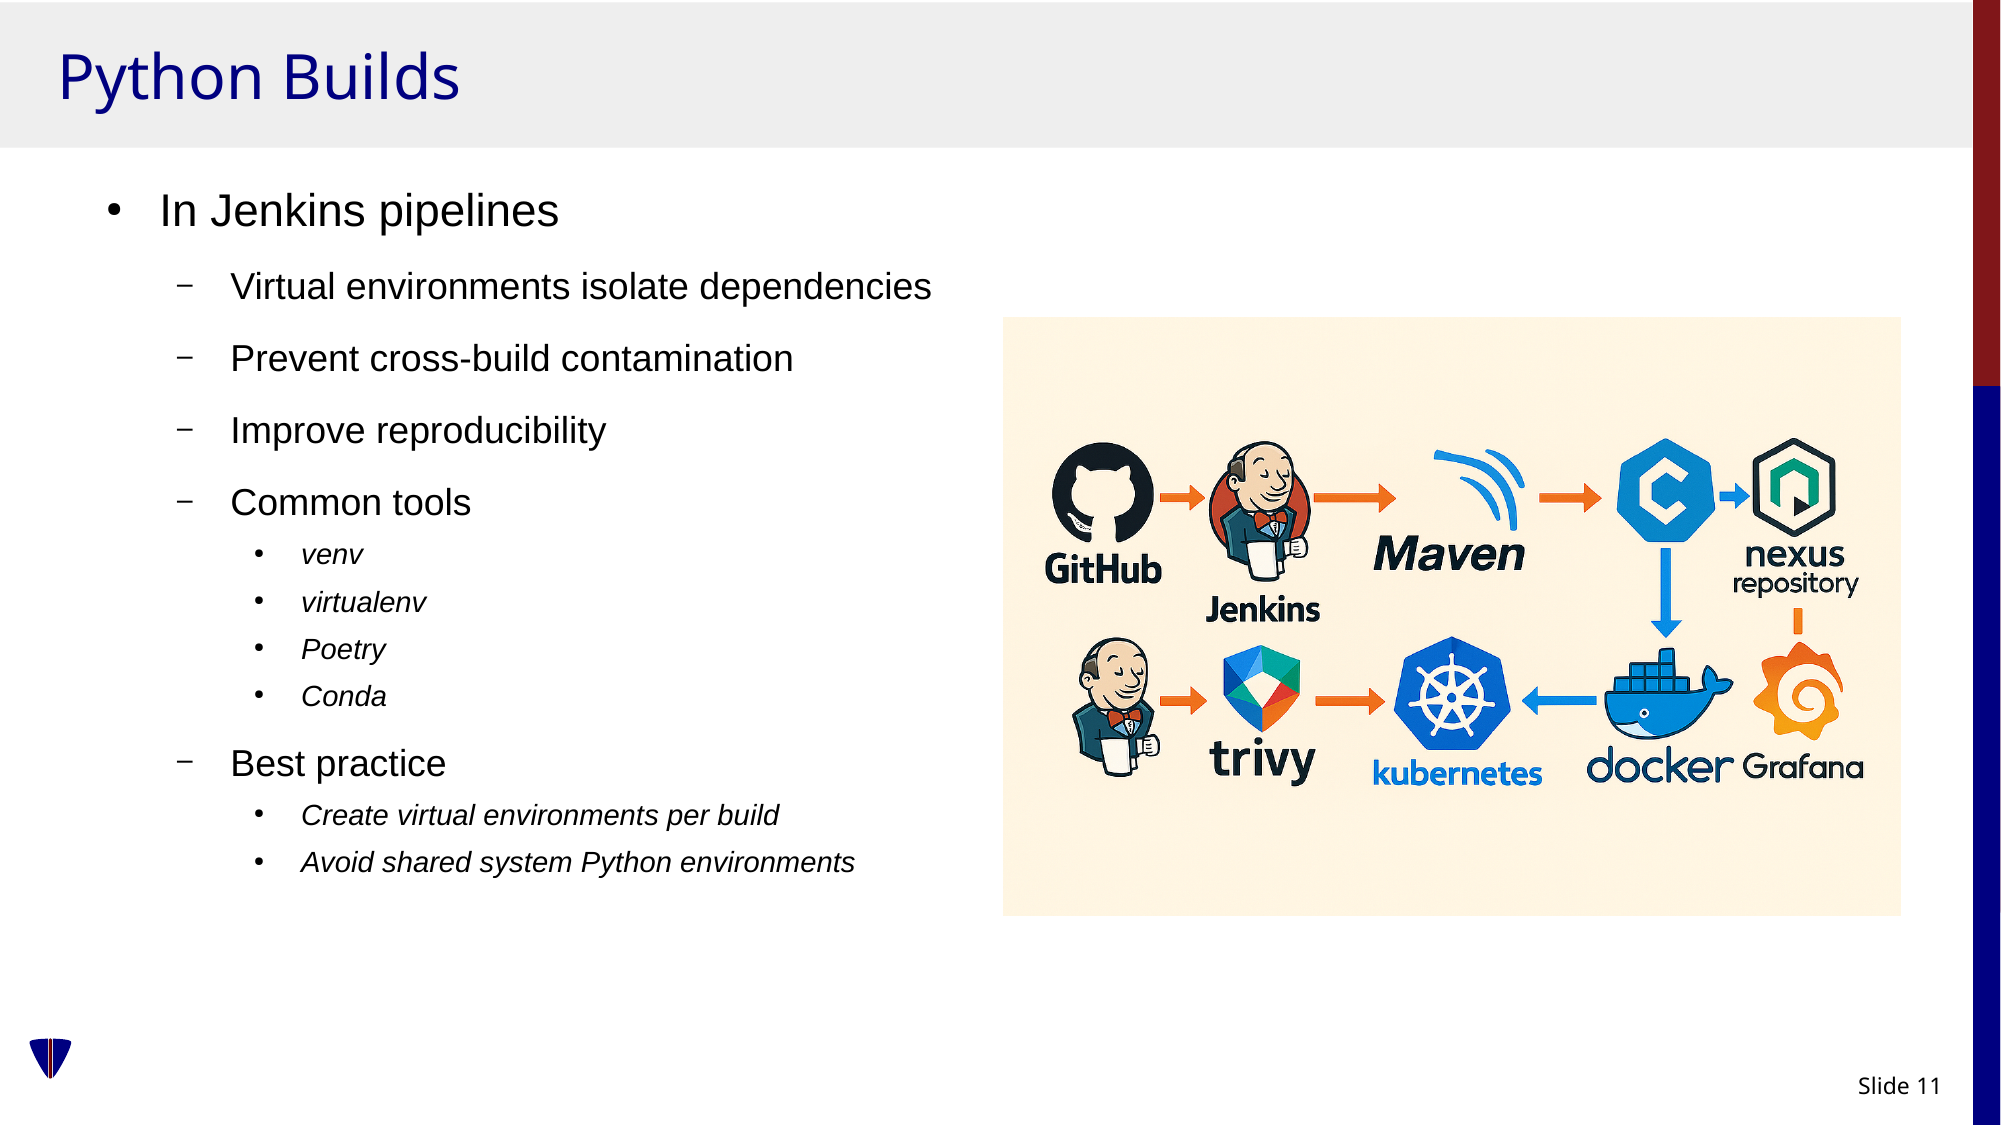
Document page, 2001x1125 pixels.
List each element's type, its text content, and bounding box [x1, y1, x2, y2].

picture [1003, 317, 1901, 916]
title Python Builds [0, 2, 1973, 148]
list In Jenkins pipelines Virtual environments isolate dependencies Prevent cross-build contamination Improve reproducibility Common tools venv virtualenv Poetry Conda Best practice Create virtual environments per build Avoid shared system Python environments [88, 177, 975, 1034]
